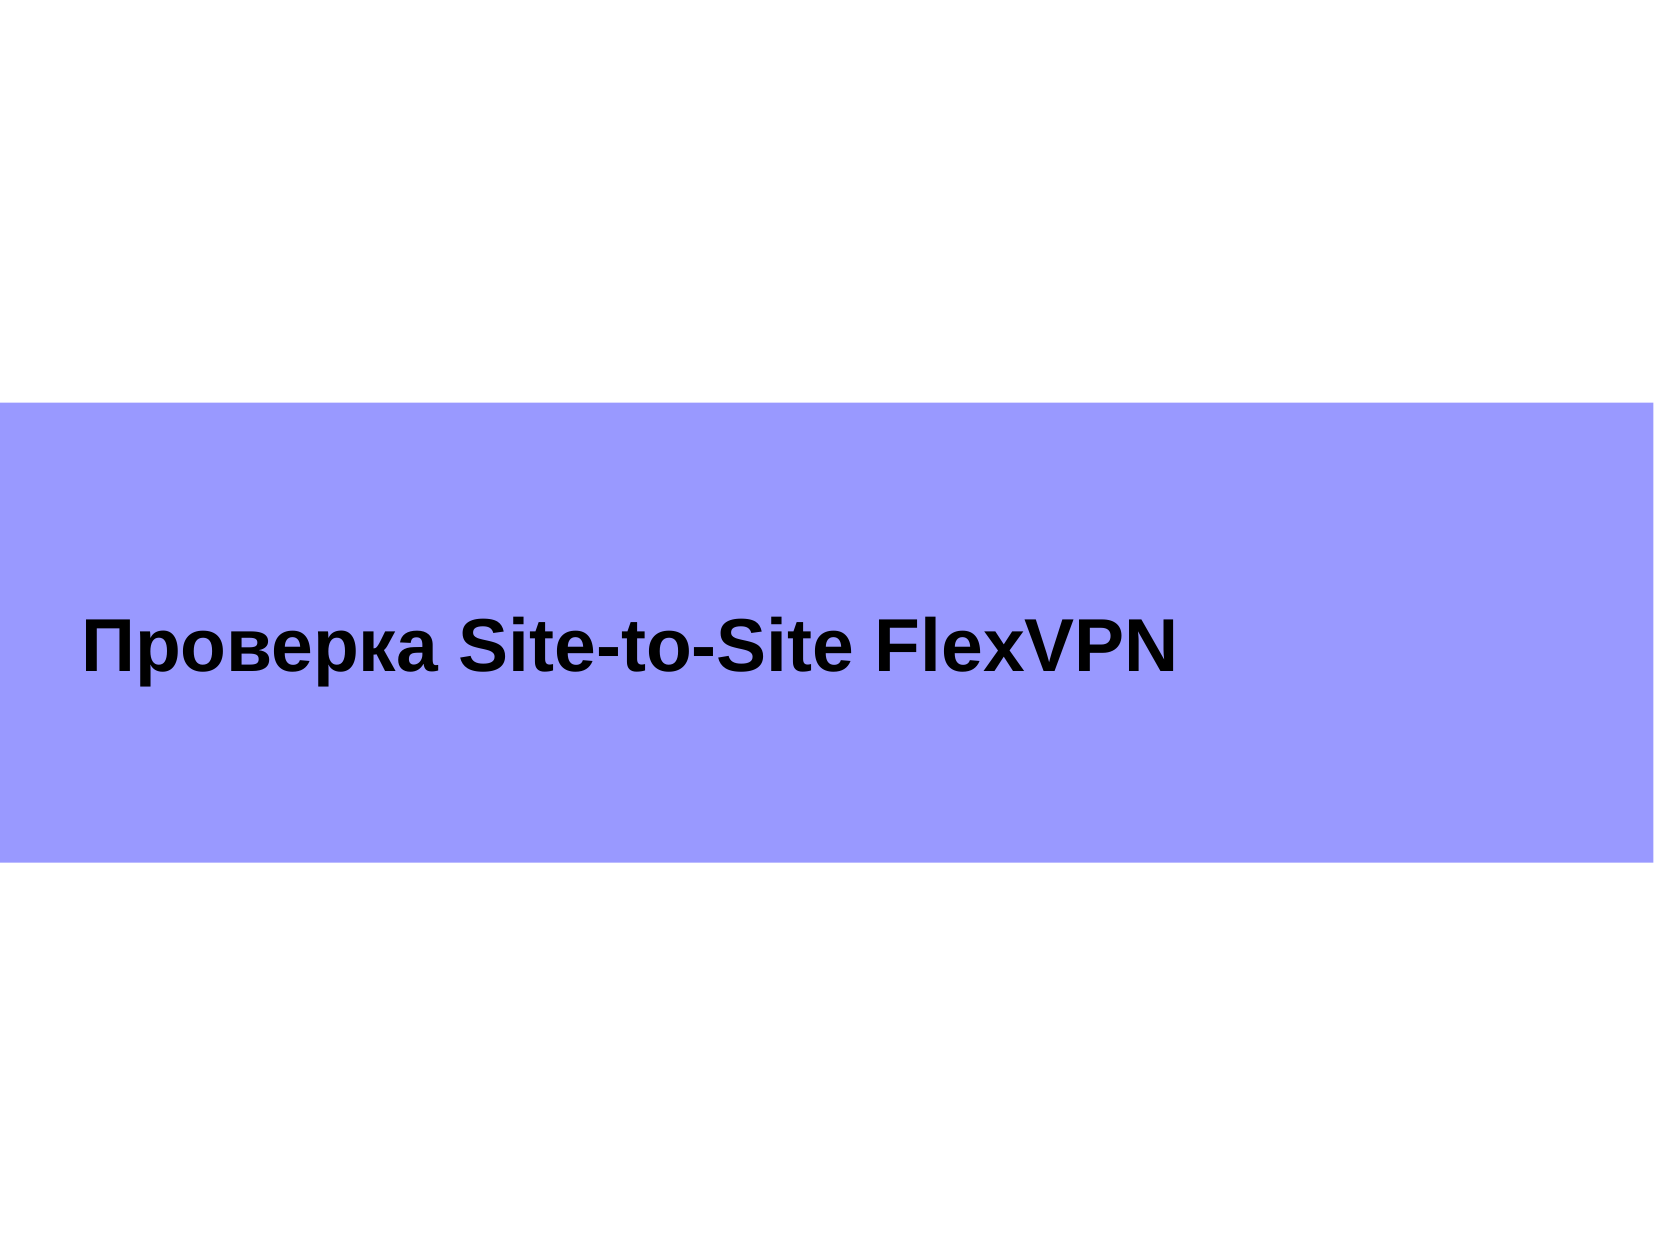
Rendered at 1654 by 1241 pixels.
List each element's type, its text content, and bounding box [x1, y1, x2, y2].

text_box Проверка Site-to-Site FlexVPN [67, 600, 1530, 772]
